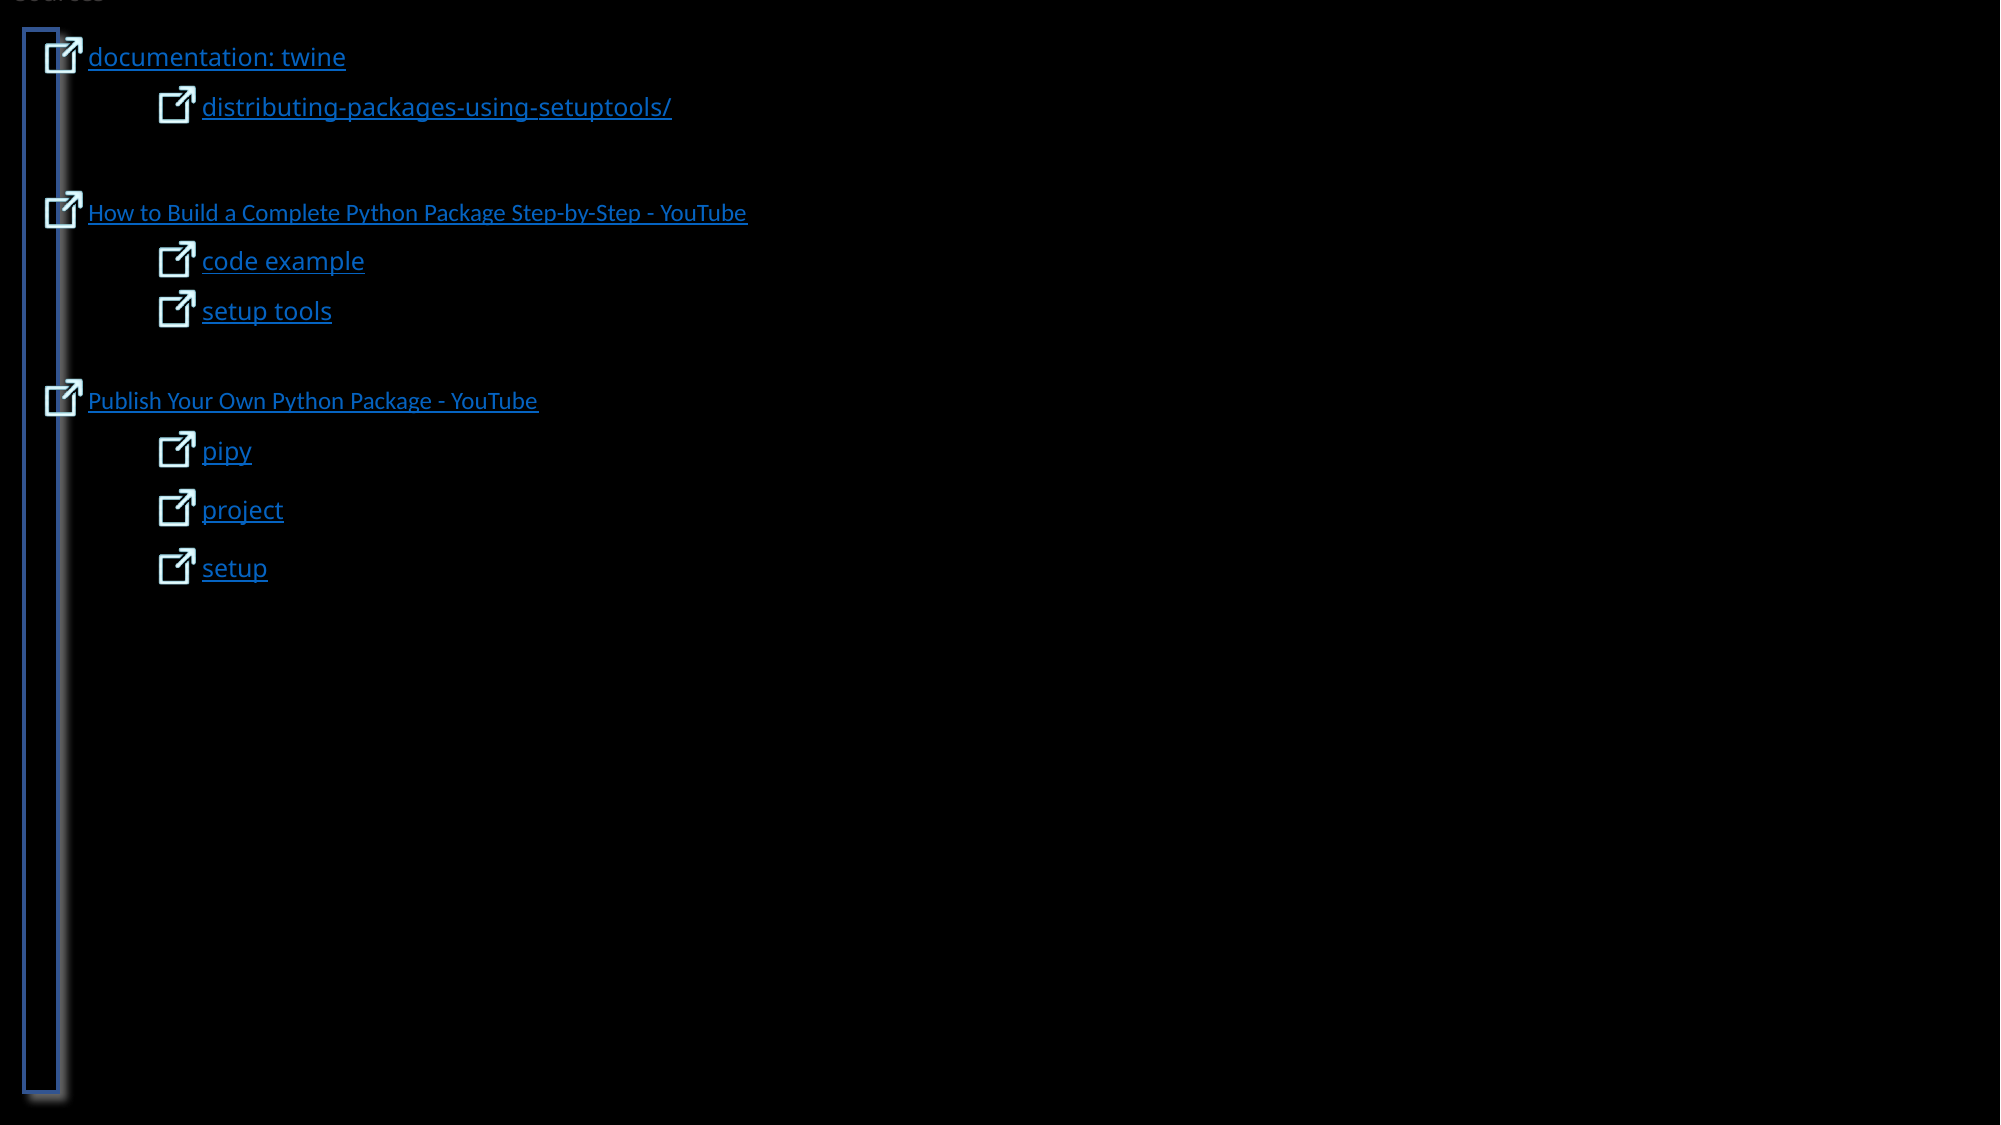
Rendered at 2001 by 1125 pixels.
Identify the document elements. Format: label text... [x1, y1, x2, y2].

text_box Publish Your Own Python Package - YouTube [73, 376, 554, 422]
text_box project [187, 486, 299, 536]
picture [154, 236, 200, 282]
picture [154, 426, 200, 472]
picture [154, 484, 200, 531]
text_box How to Build a Complete Python Package Step-by-Step - YouTube [73, 188, 763, 234]
picture [40, 374, 87, 421]
text_box setup tools [187, 287, 348, 337]
text_box setup [187, 545, 283, 595]
text_box code example [187, 238, 381, 288]
picture [40, 32, 87, 78]
text_box documentation: twine [73, 34, 362, 84]
picture [154, 285, 200, 332]
picture [154, 543, 200, 589]
picture [40, 186, 87, 233]
text_box pipy [187, 428, 267, 478]
picture [154, 81, 200, 128]
text_box [23, 29, 58, 1093]
text_box distributing-packages-using-setuptools/ [187, 84, 687, 133]
